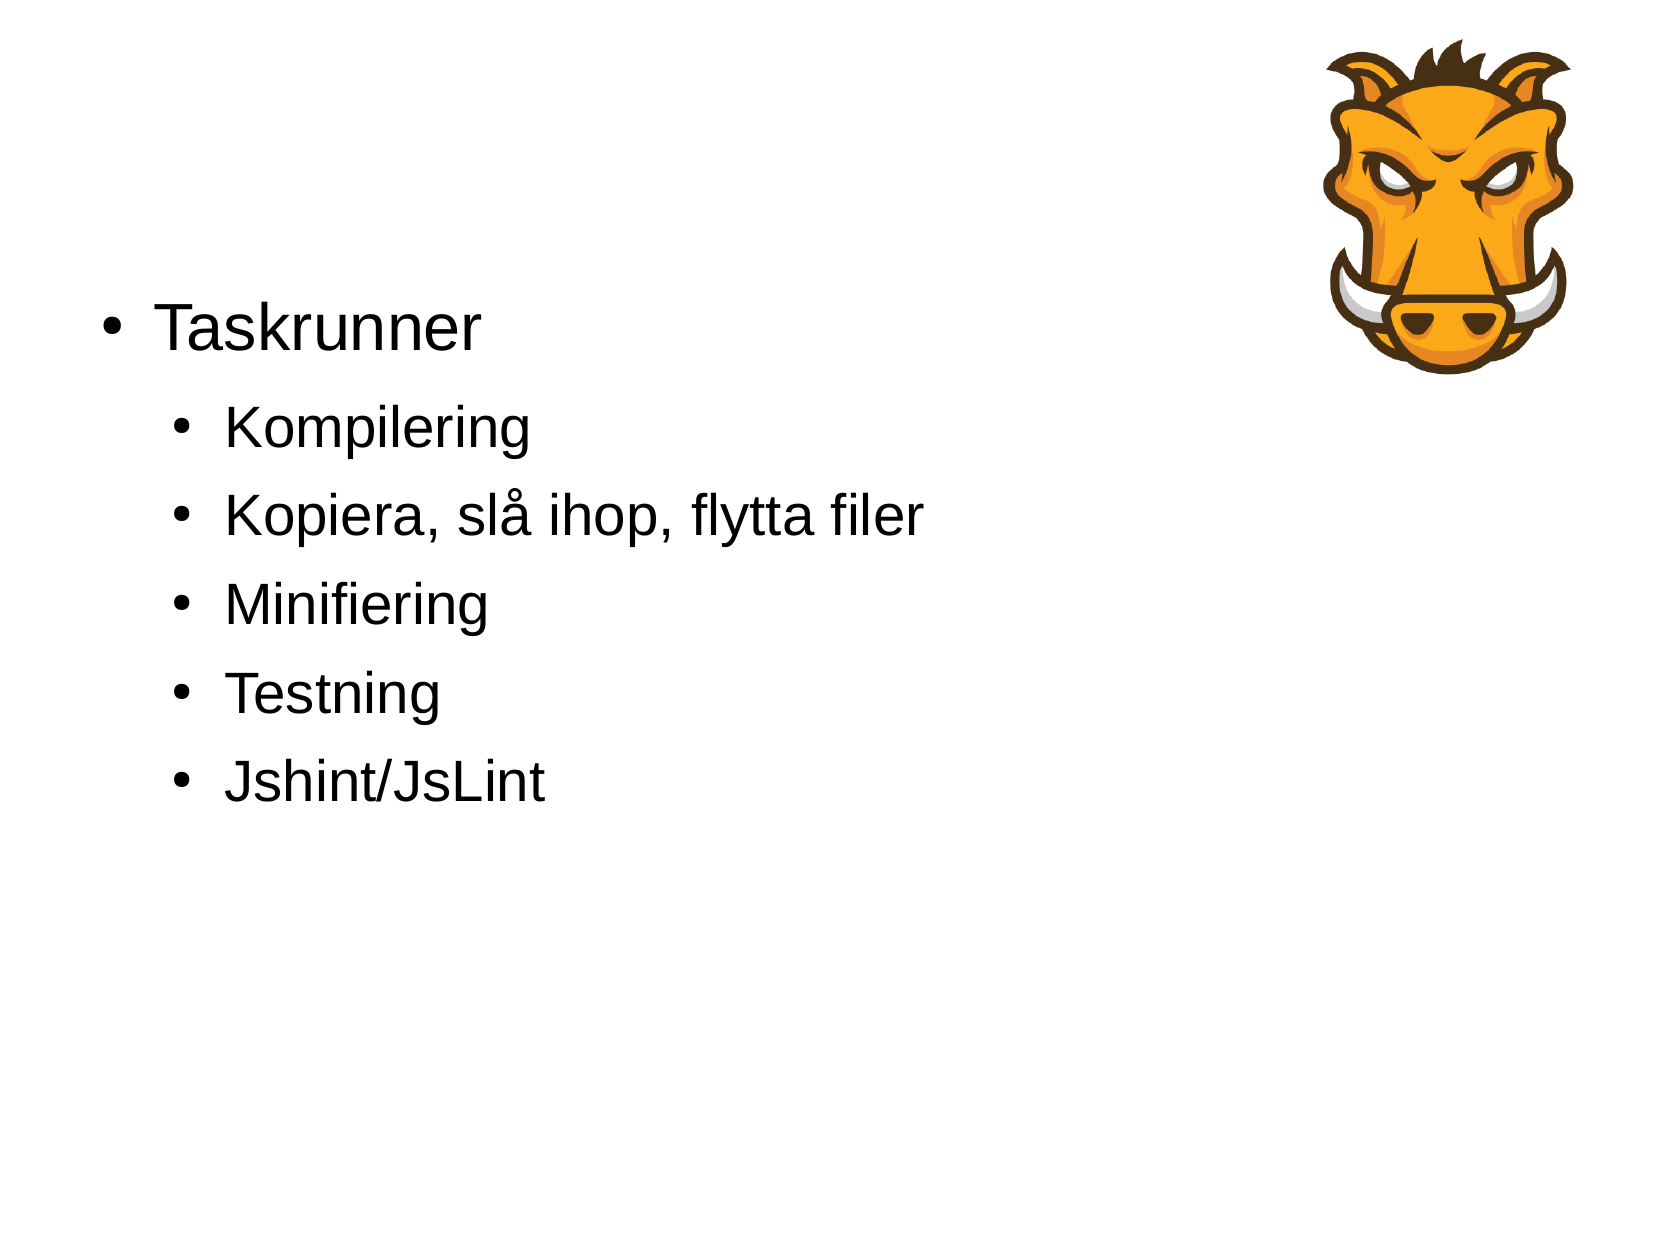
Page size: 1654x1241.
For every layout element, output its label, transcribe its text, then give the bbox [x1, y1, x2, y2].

picture [1269, 29, 1625, 384]
list Taskrunner Kompilering Kopiera, slå ihop, flytta filer Minifiering Testning Jshint/JsLint [82, 290, 1571, 1010]
